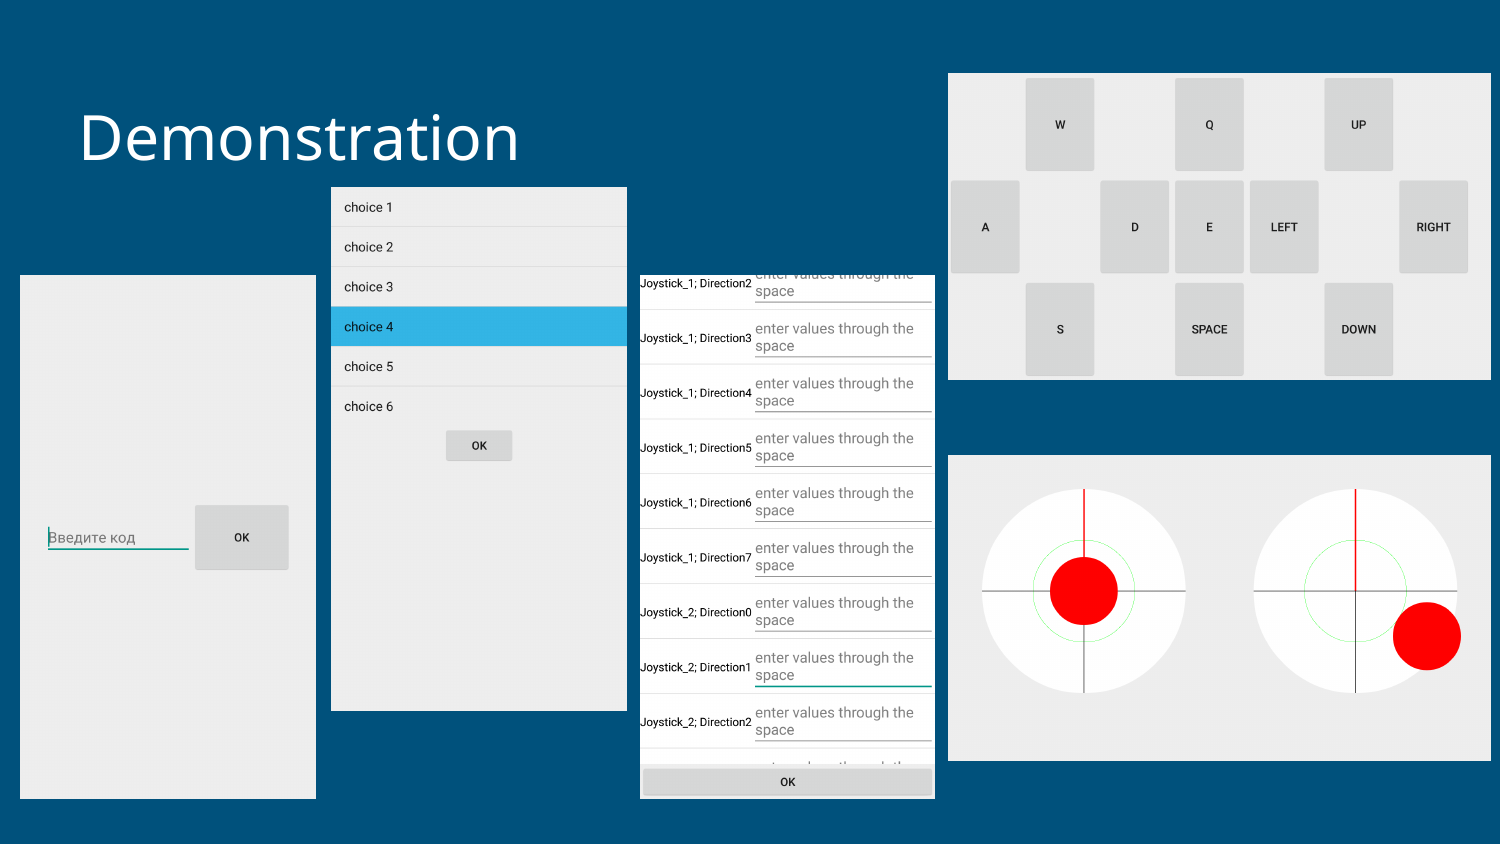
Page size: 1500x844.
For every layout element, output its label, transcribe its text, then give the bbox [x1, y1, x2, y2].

picture [949, 74, 1490, 379]
picture [949, 456, 1490, 760]
picture [641, 276, 934, 798]
title Demonstration [63, 75, 948, 188]
picture [21, 276, 315, 798]
picture [332, 188, 626, 710]
